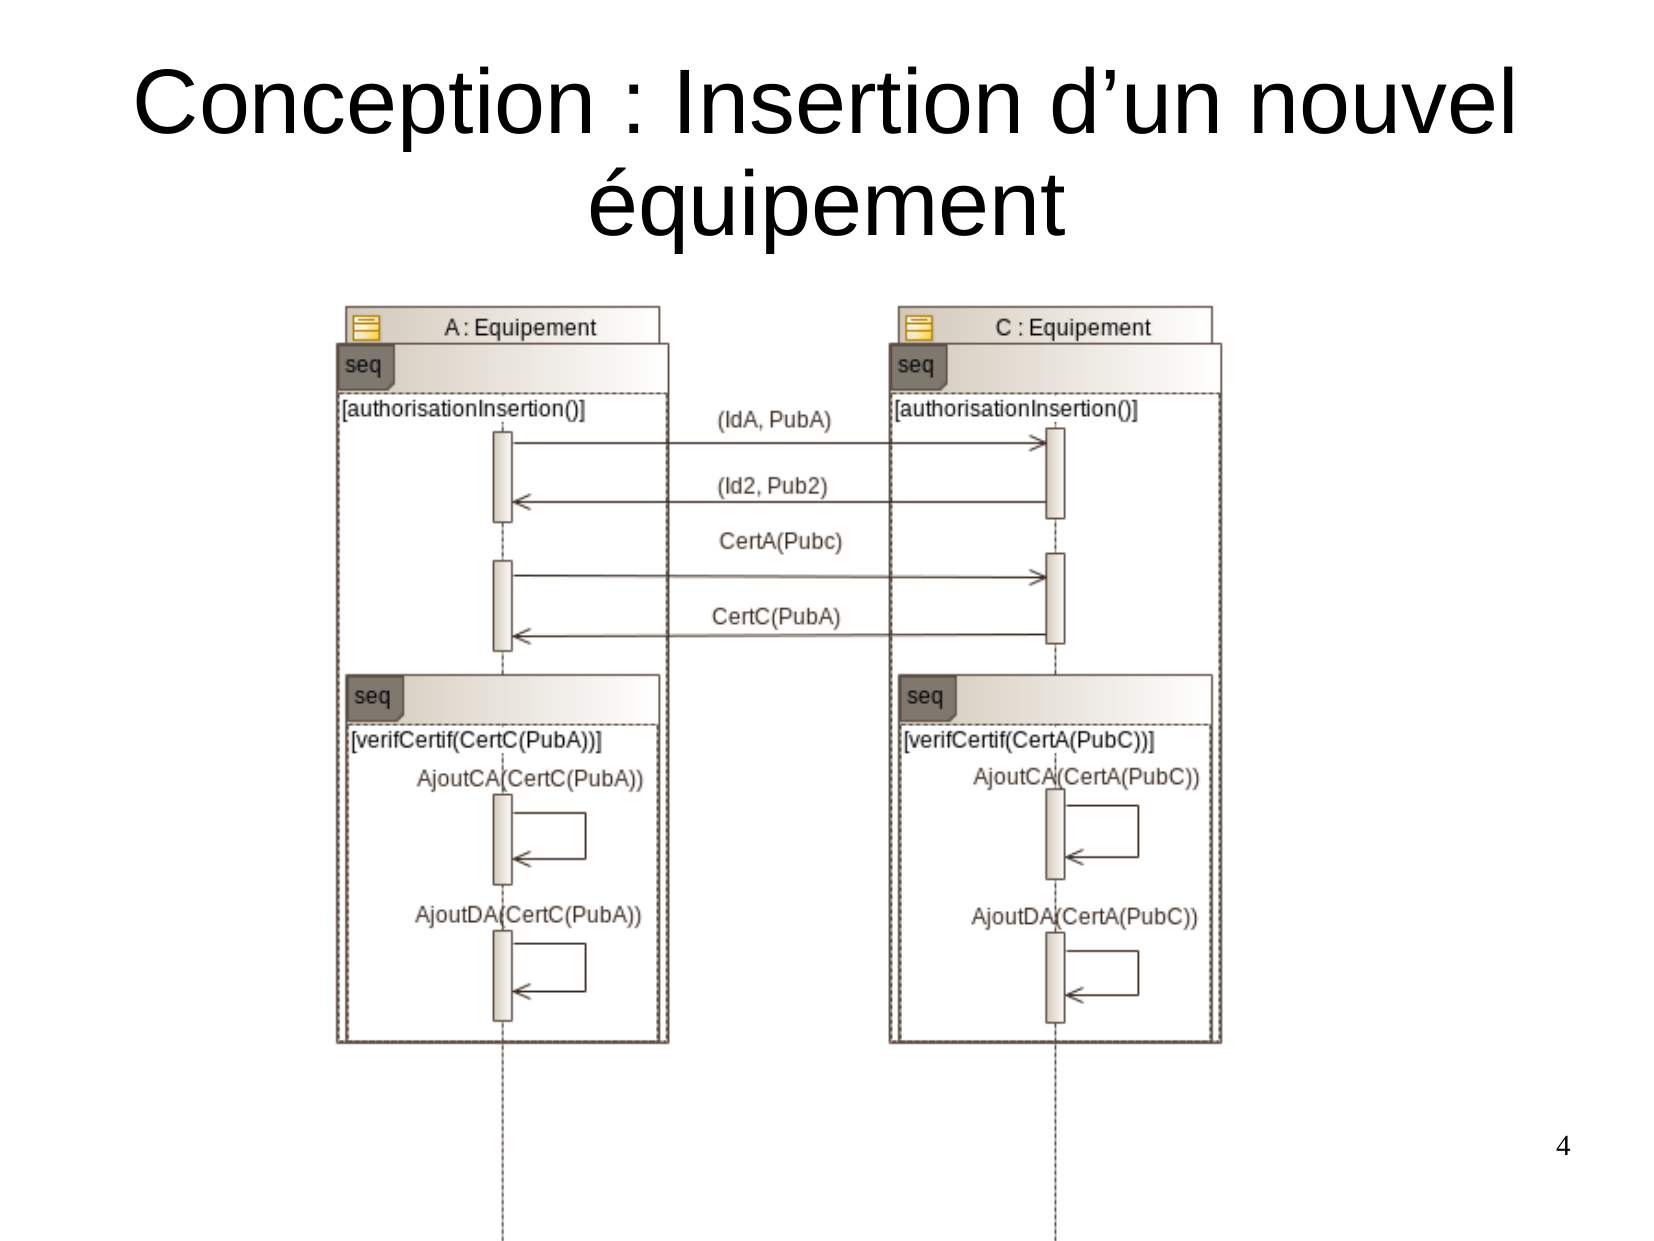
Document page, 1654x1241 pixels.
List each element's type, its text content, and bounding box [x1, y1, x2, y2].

picture [318, 288, 1241, 1241]
title Conception : Insertion d’un nouvel équipement [82, 49, 1571, 257]
